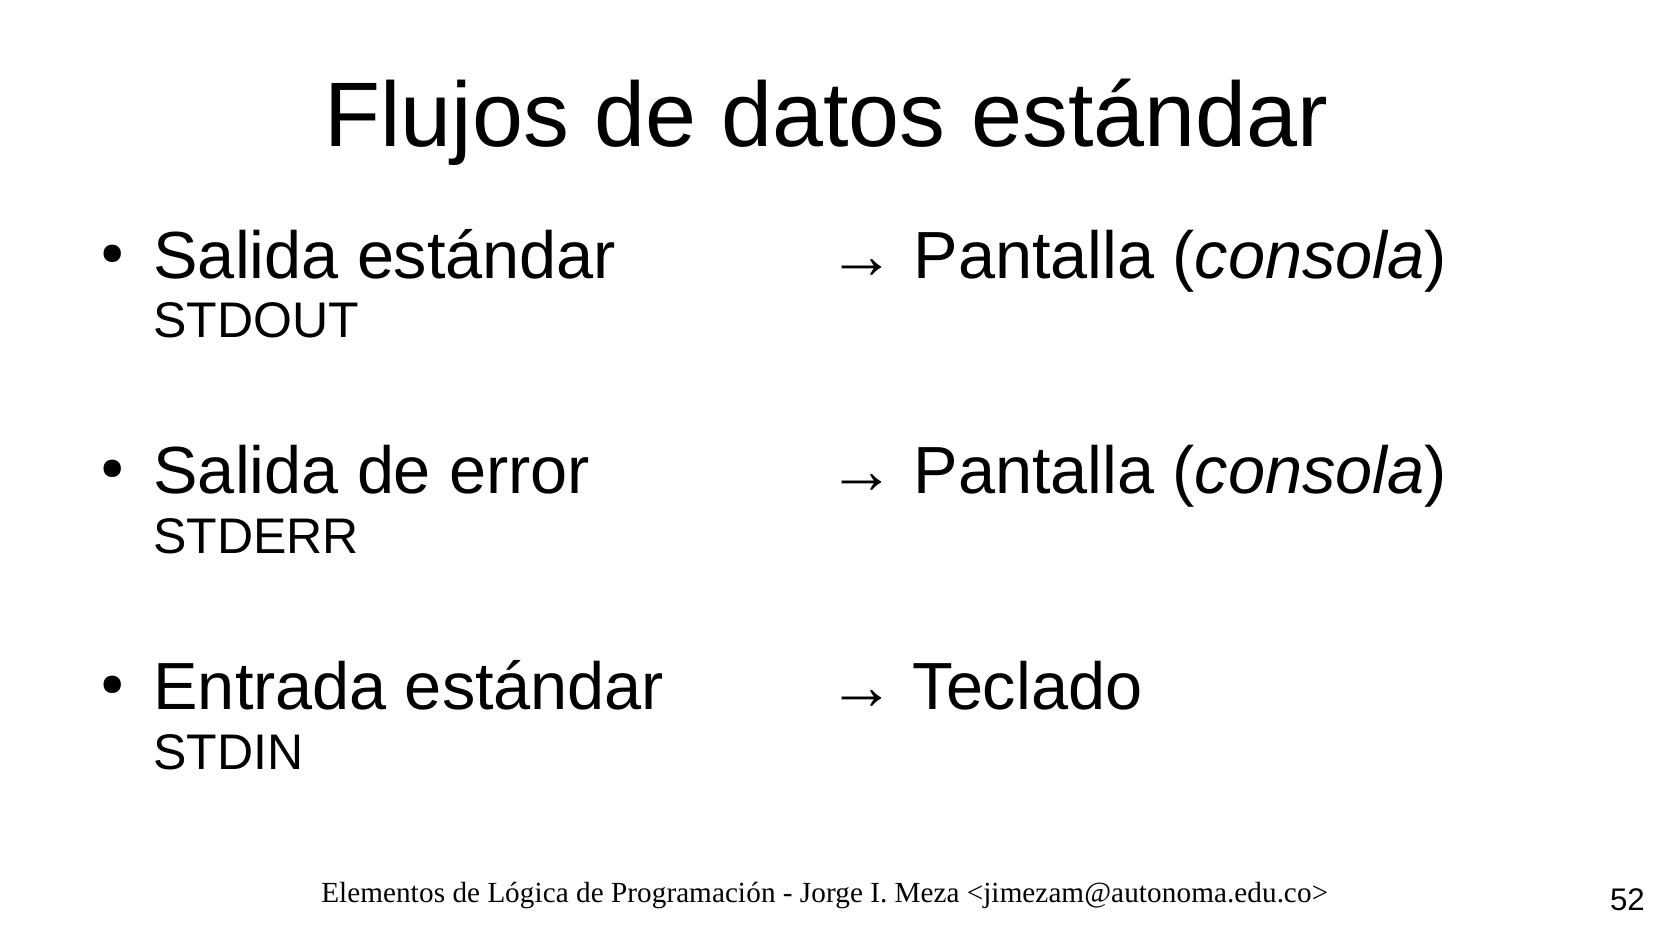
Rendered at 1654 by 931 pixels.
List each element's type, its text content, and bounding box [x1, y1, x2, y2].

list Salida estándar → Pantalla (consola) STDOUT Salida de error → Pantalla (consola) STDERR Entrada estándar → Teclado STDIN [82, 217, 1571, 863]
title Flujos de datos estándar [82, 37, 1571, 193]
